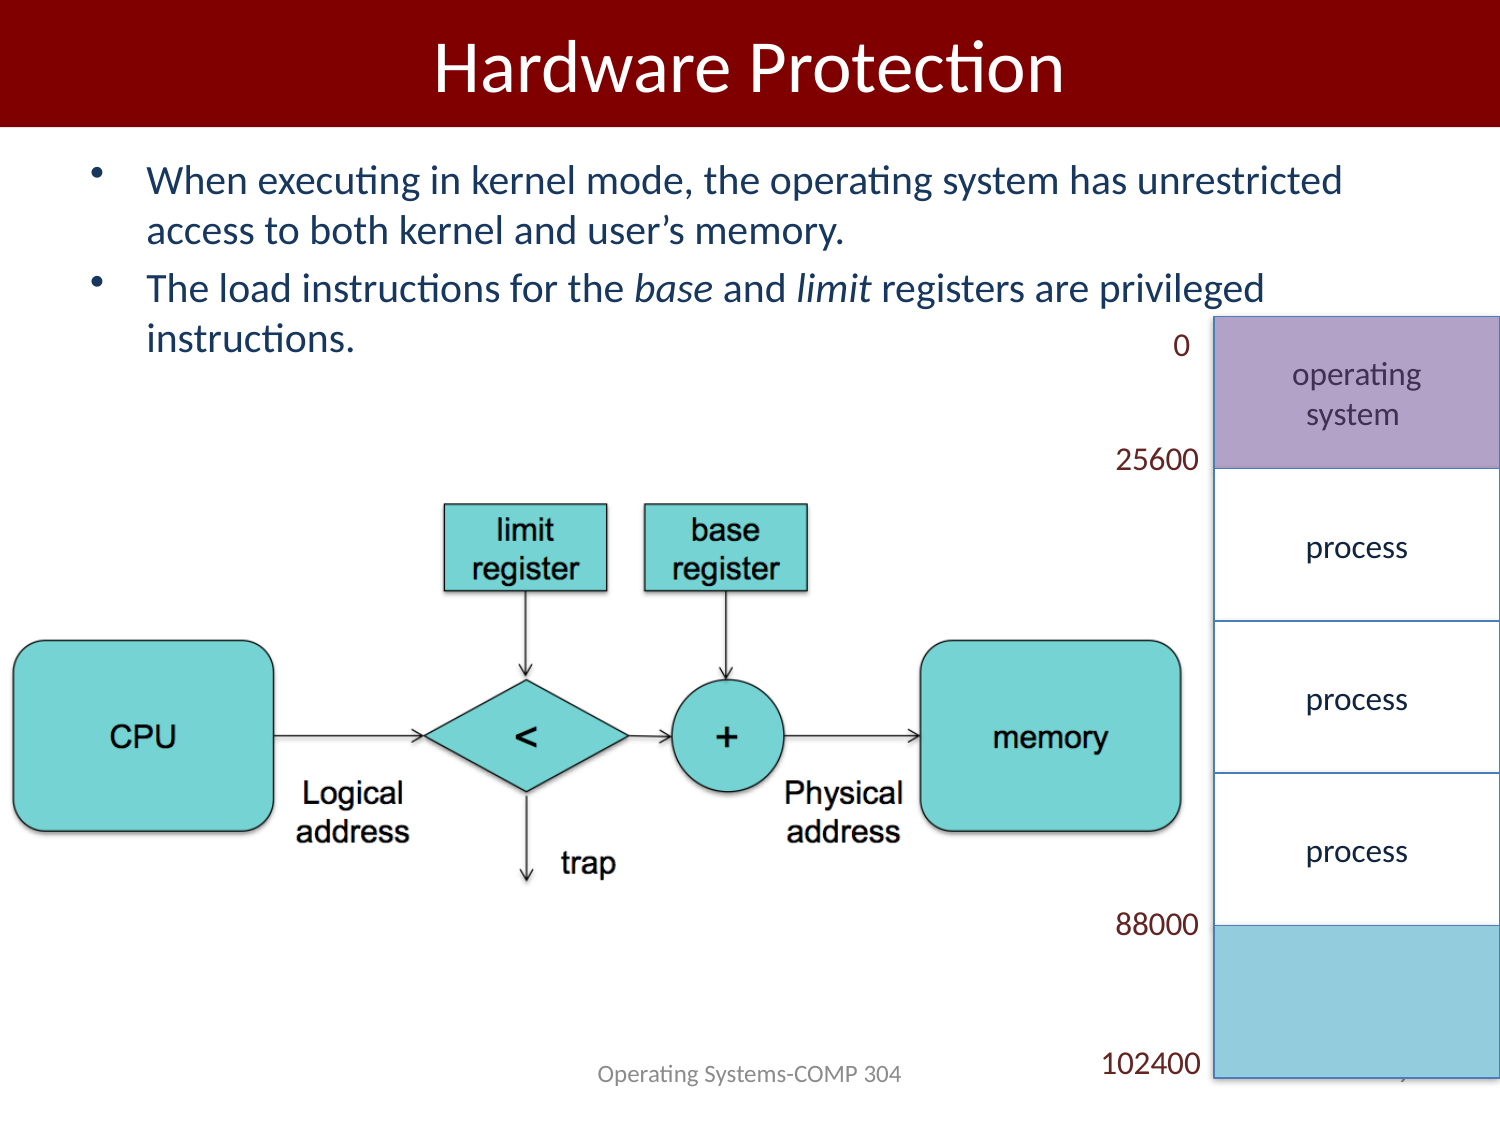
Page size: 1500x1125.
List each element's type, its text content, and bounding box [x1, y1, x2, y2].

list When executing in kernel mode, the operating system has unrestricted access to both kernel and user’s memory. The load instructions for the base and limit registers are privileged instructions. [75, 145, 1425, 403]
text_box process [1213, 620, 1500, 773]
text_box process [1213, 773, 1500, 925]
text_box [1213, 925, 1500, 1078]
text_box process [1213, 468, 1500, 620]
text_box 102400 [1085, 1033, 1232, 1089]
text_box 88000 [1100, 895, 1247, 950]
text_box 25600 [1100, 429, 1247, 485]
text_box operating system [1213, 316, 1500, 468]
text_box 0 [1158, 316, 1196, 371]
picture [9, 440, 1201, 906]
title Hardware Protection [0, 0, 1500, 128]
